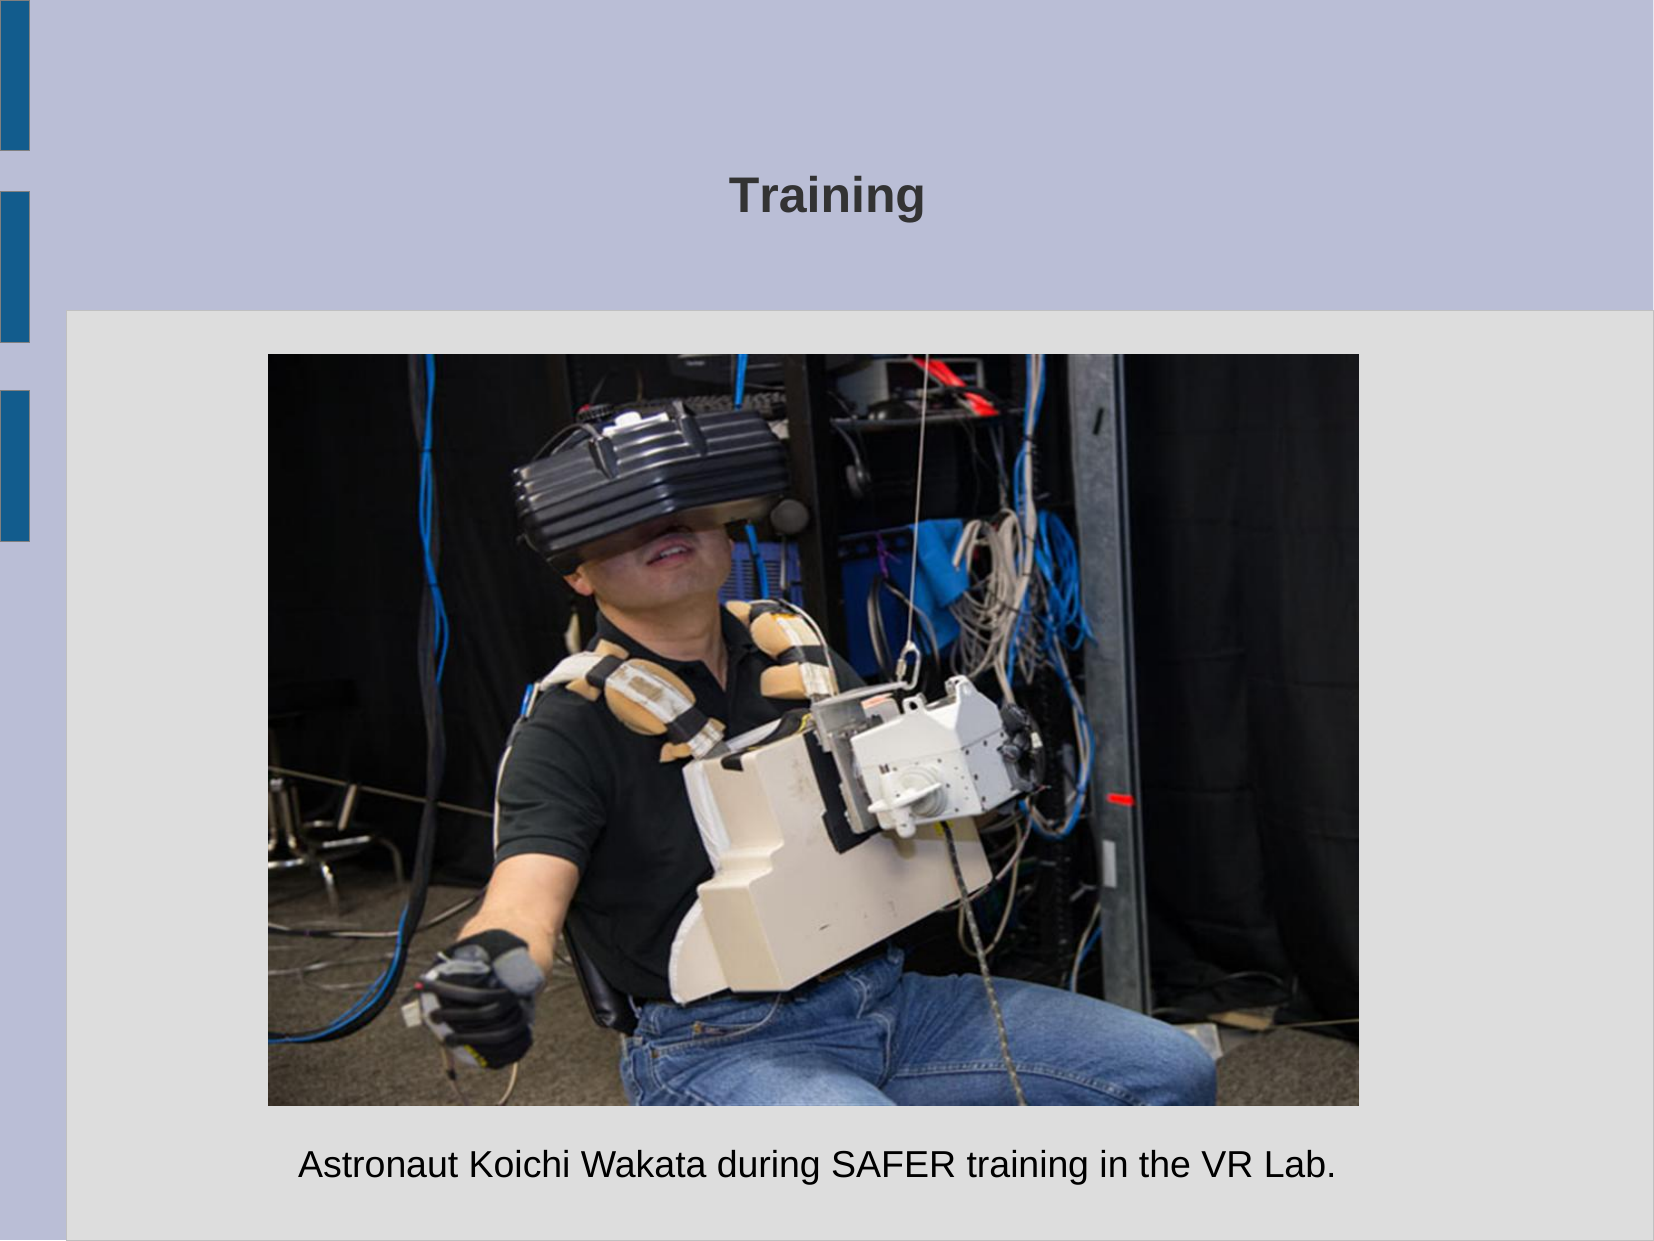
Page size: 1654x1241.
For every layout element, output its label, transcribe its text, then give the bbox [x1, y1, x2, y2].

title Training [121, 91, 1534, 299]
picture [268, 354, 1359, 1106]
text_box Astronaut Koichi Wakata during SAFER training in the VR Lab. [283, 1136, 1353, 1193]
